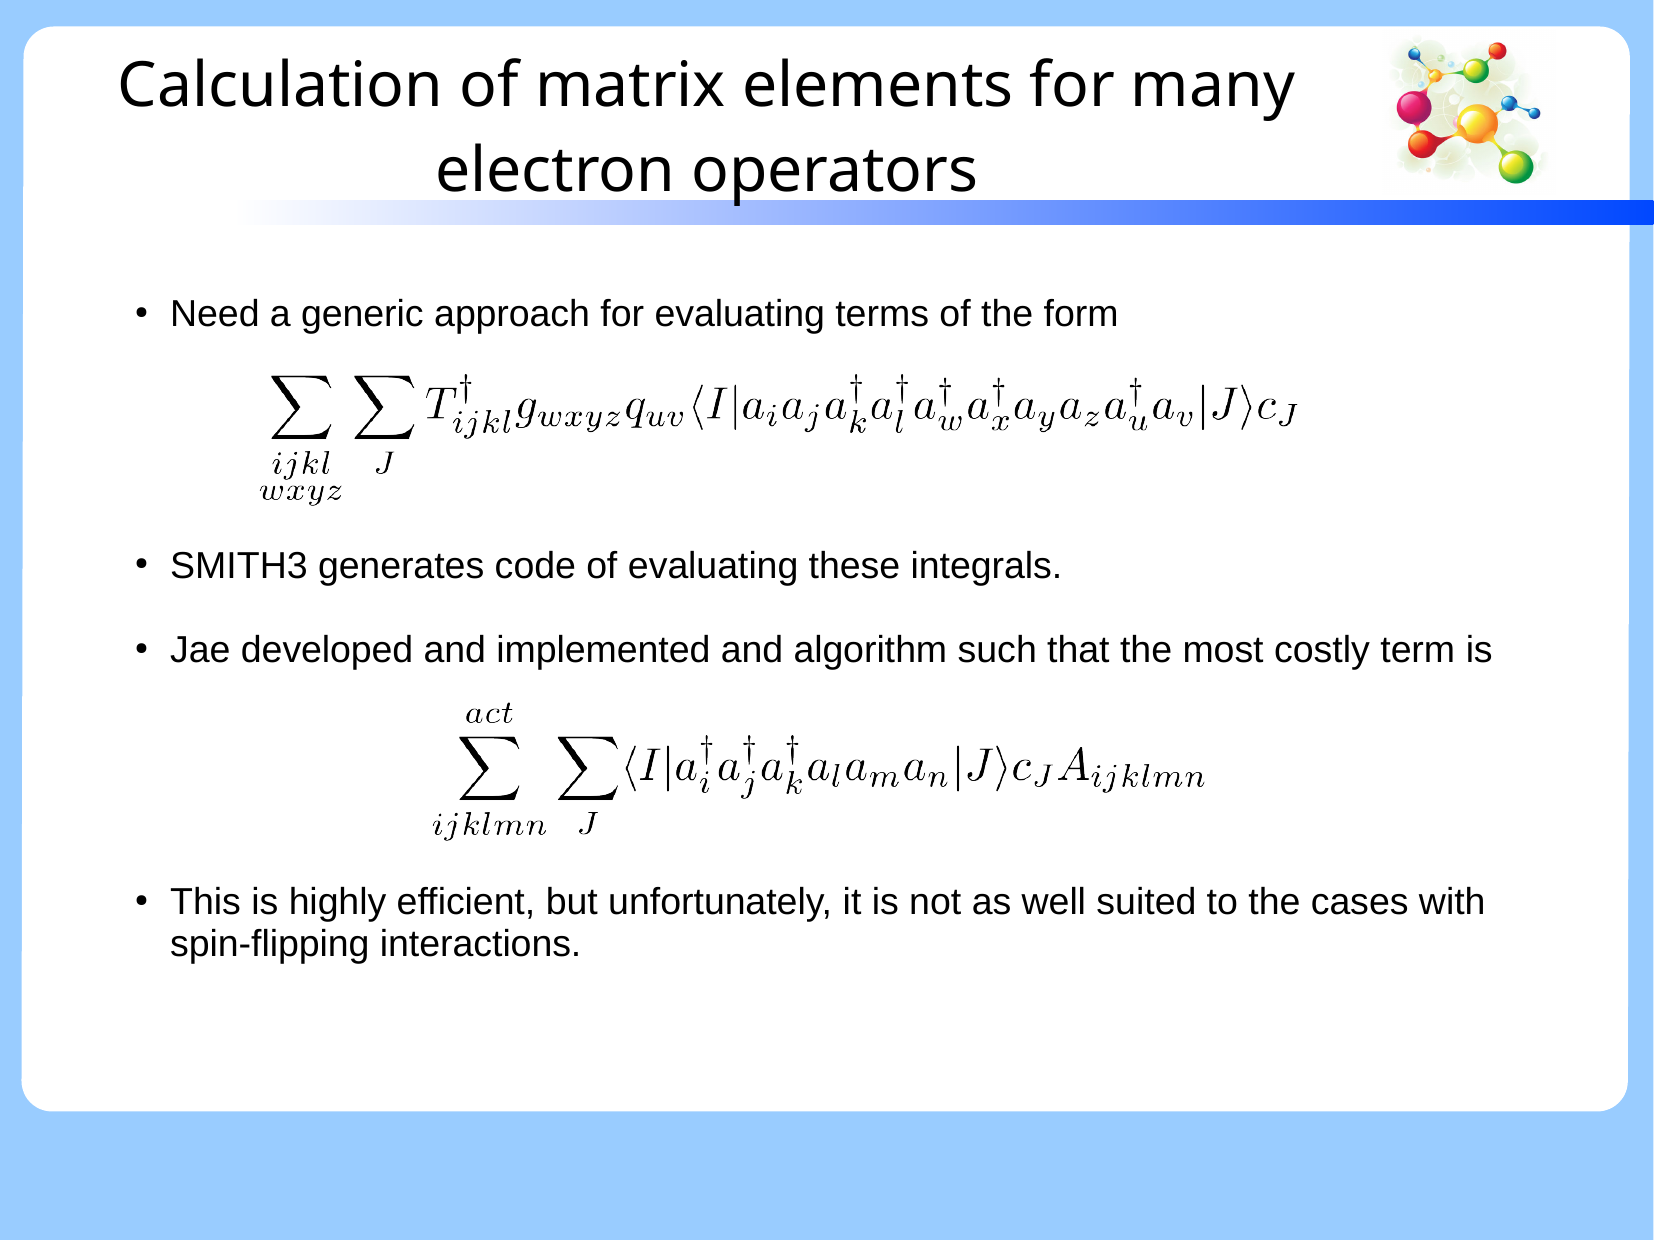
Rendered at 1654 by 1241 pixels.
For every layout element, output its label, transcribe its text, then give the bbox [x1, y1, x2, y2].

picture [1382, 29, 1556, 195]
title Calculation of matrix elements for many electron operators [82, 49, 1332, 201]
text_box Need a generic approach for evaluating terms of the form SMITH3 generates code of evaluating these integrals. Jae developed and implemented and algorithm such that the most costly term is This is highly efficient, but unfortunately, it is not as well suited to the cases with spin-flipping interactions. [120, 285, 1571, 1241]
picture [432, 702, 1205, 841]
list [82, 277, 1571, 1069]
picture [259, 374, 1298, 506]
